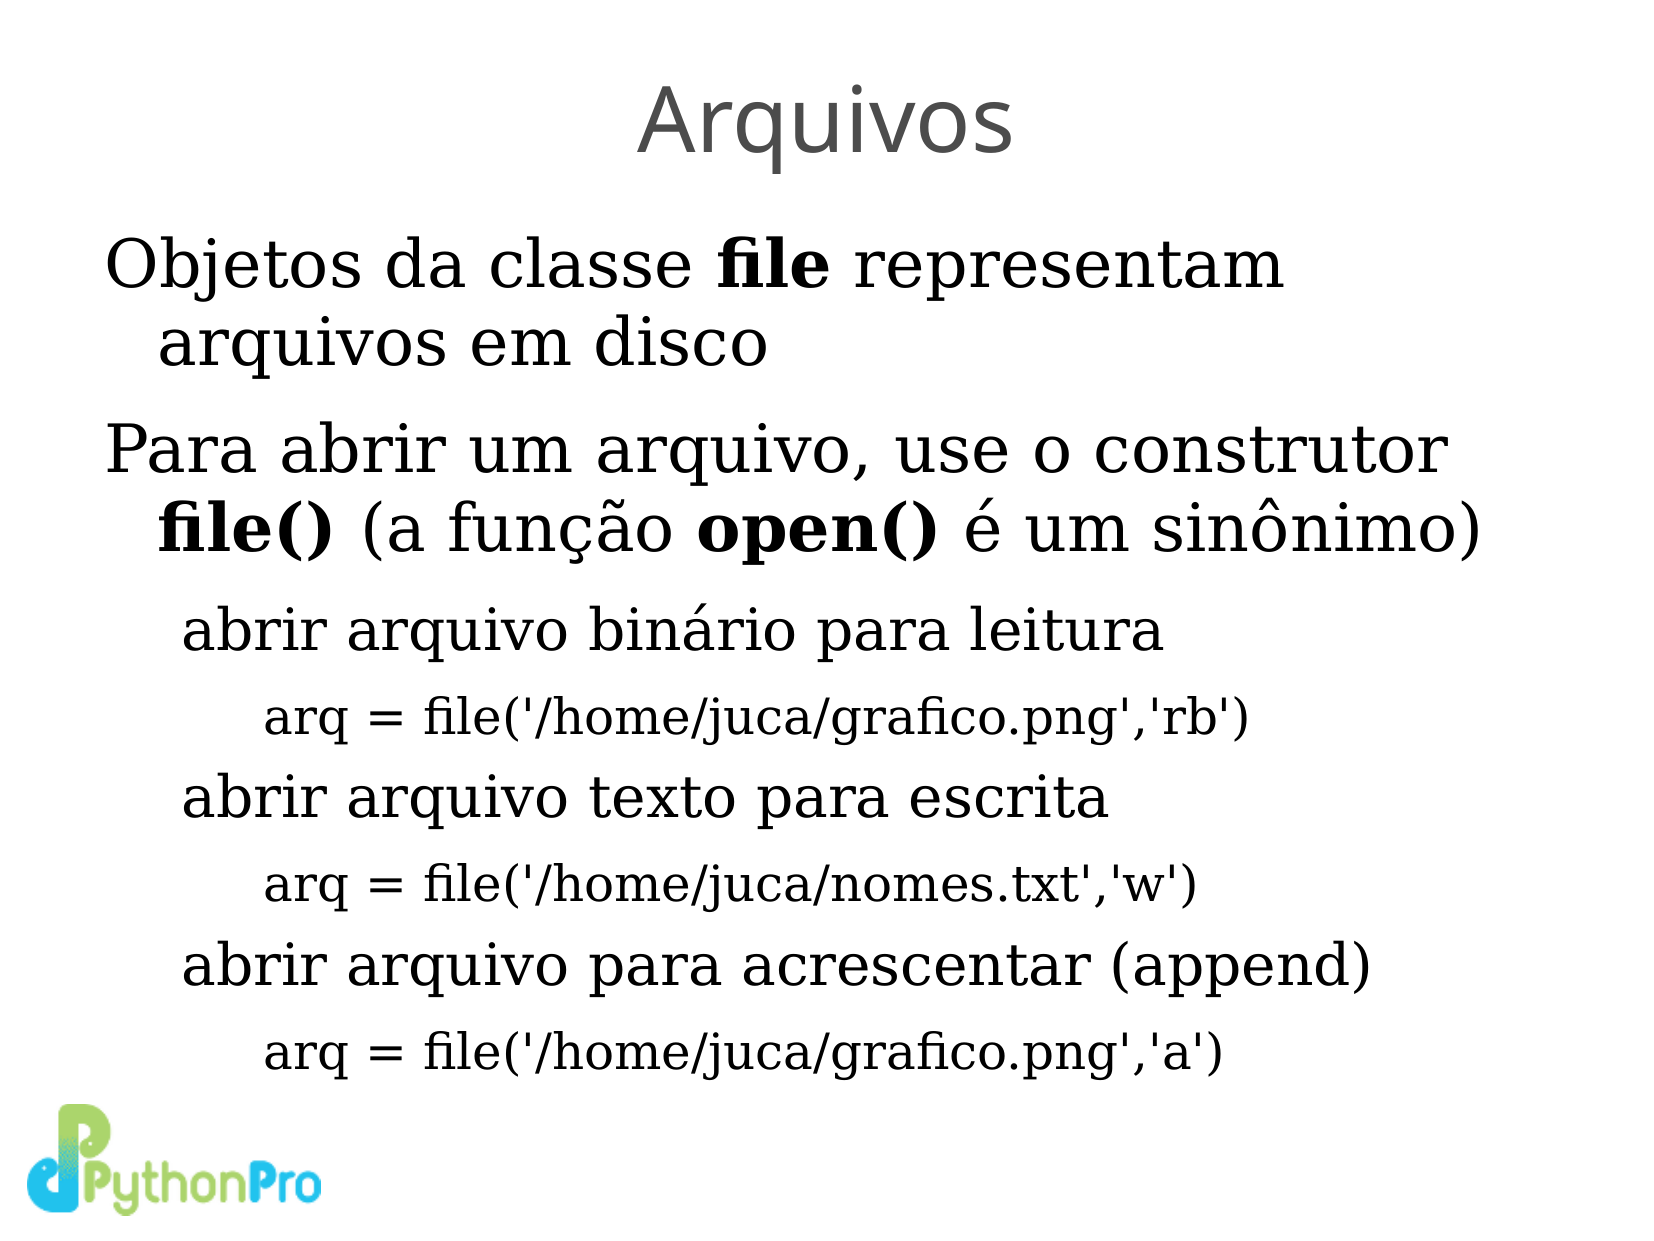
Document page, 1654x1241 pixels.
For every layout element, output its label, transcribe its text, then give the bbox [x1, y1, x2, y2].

picture [27, 1104, 321, 1216]
list Objetos da classe file representam arquivos em disco Para abrir um arquivo, use o construtor file() (a função open() é um sinônimo) abrir arquivo binário para leitura arq = file('/home/juca/grafico.png','rb') abrir arquivo texto para escrita arq = file('/home/juca/nomes.txt','w') abrir arquivo para acrescentar (append) arq = file('/home/juca/grafico.png','a') [86, 225, 1576, 1088]
title Arquivos [82, 13, 1571, 222]
